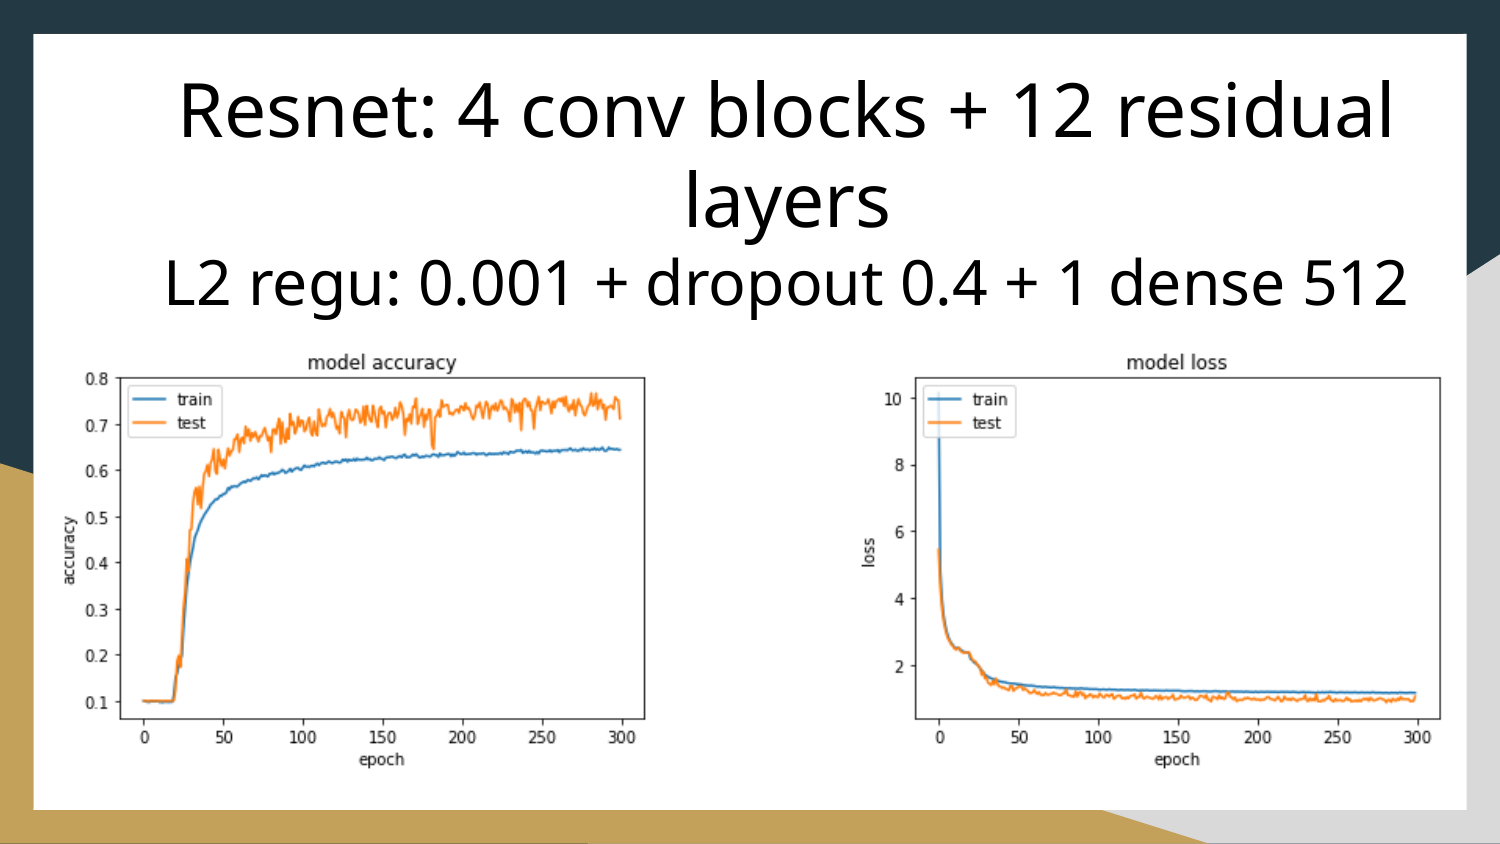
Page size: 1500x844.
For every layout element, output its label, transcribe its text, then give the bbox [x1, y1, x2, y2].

picture [51, 343, 655, 778]
picture [851, 343, 1449, 778]
title Resnet: 4 conv blocks + 12 residual layers L2 regu: 0.001 + dropout 0.4 + 1 dense 512 [51, 48, 1449, 283]
